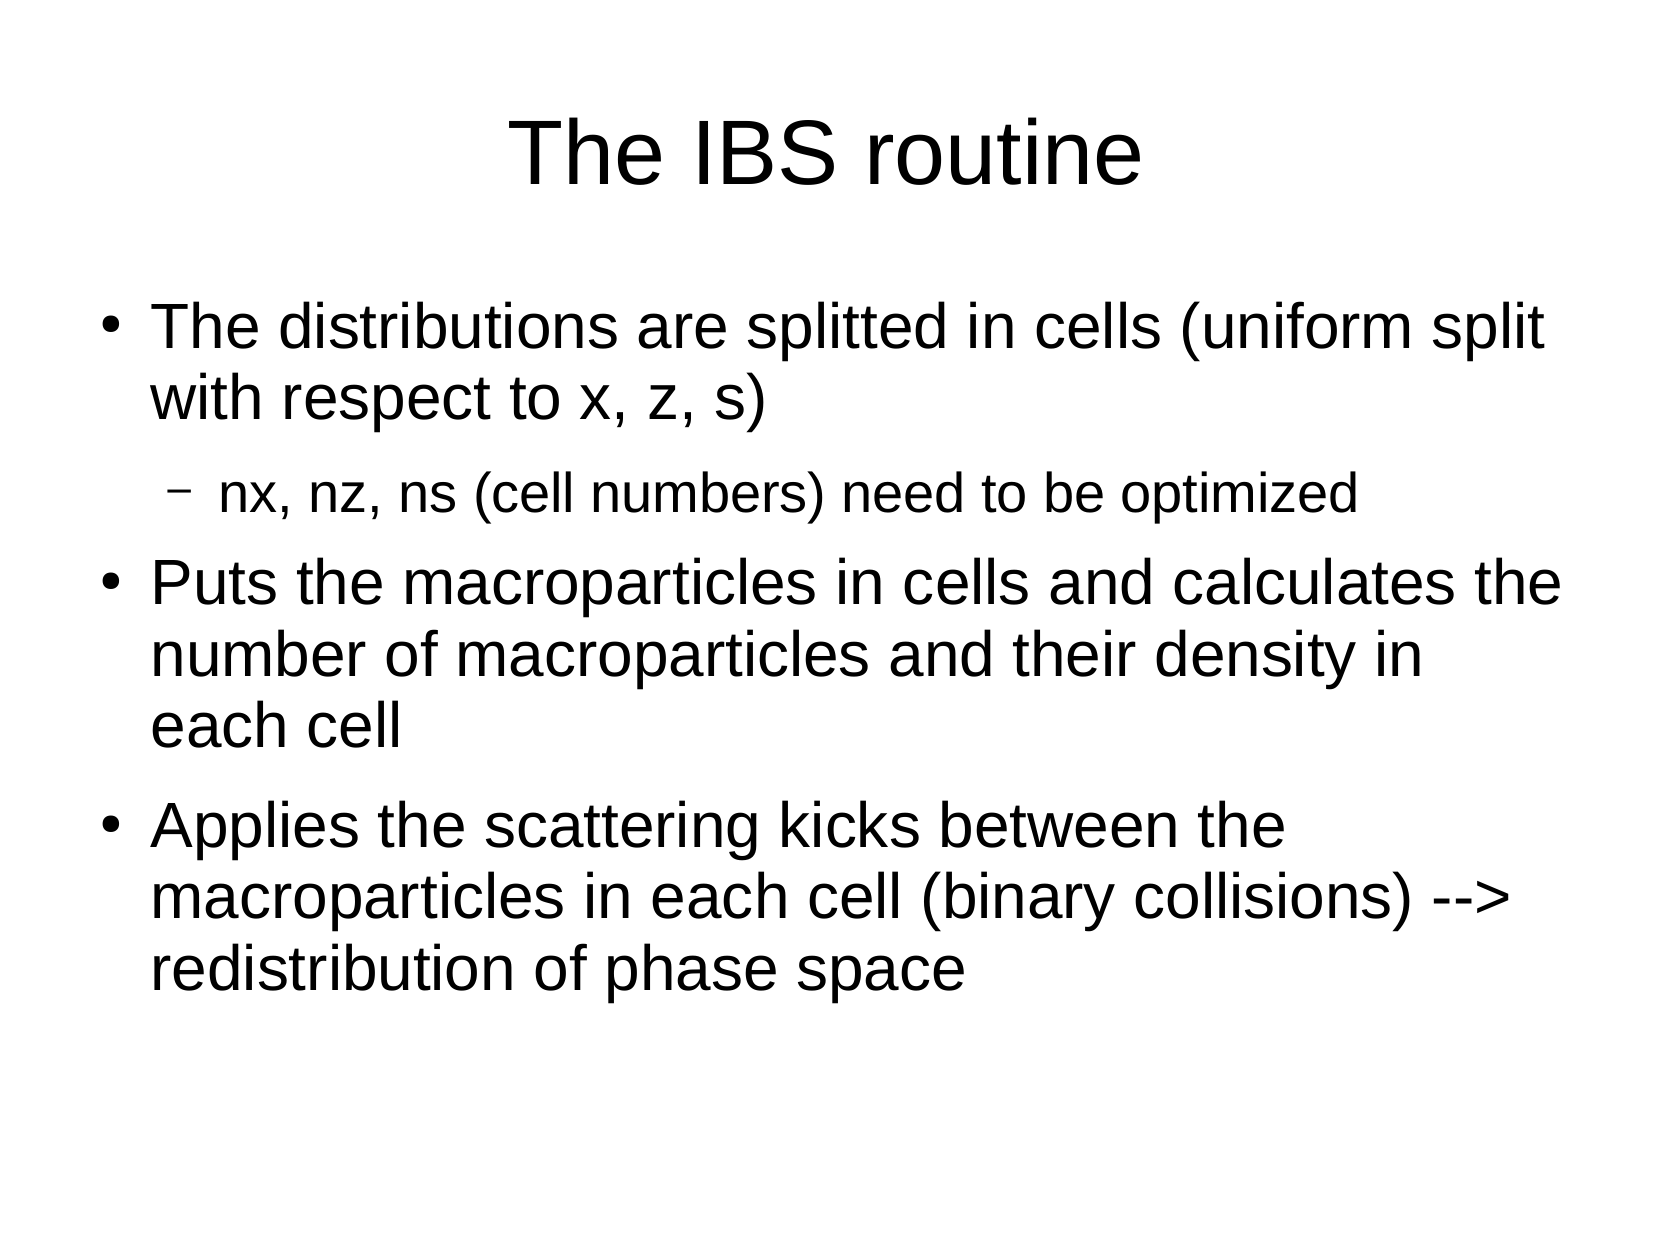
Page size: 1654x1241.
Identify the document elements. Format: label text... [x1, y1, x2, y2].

list The distributions are splitted in cells (uniform split with respect to x, z, s) nx, nz, ns (cell numbers) need to be optimized Puts the macroparticles in cells and calculates the number of macroparticles and their density in each cell Applies the scattering kicks between the macroparticles in each cell (binary collisions) --> redistribution of phase space [82, 290, 1571, 1010]
title The IBS routine [82, 49, 1571, 257]
